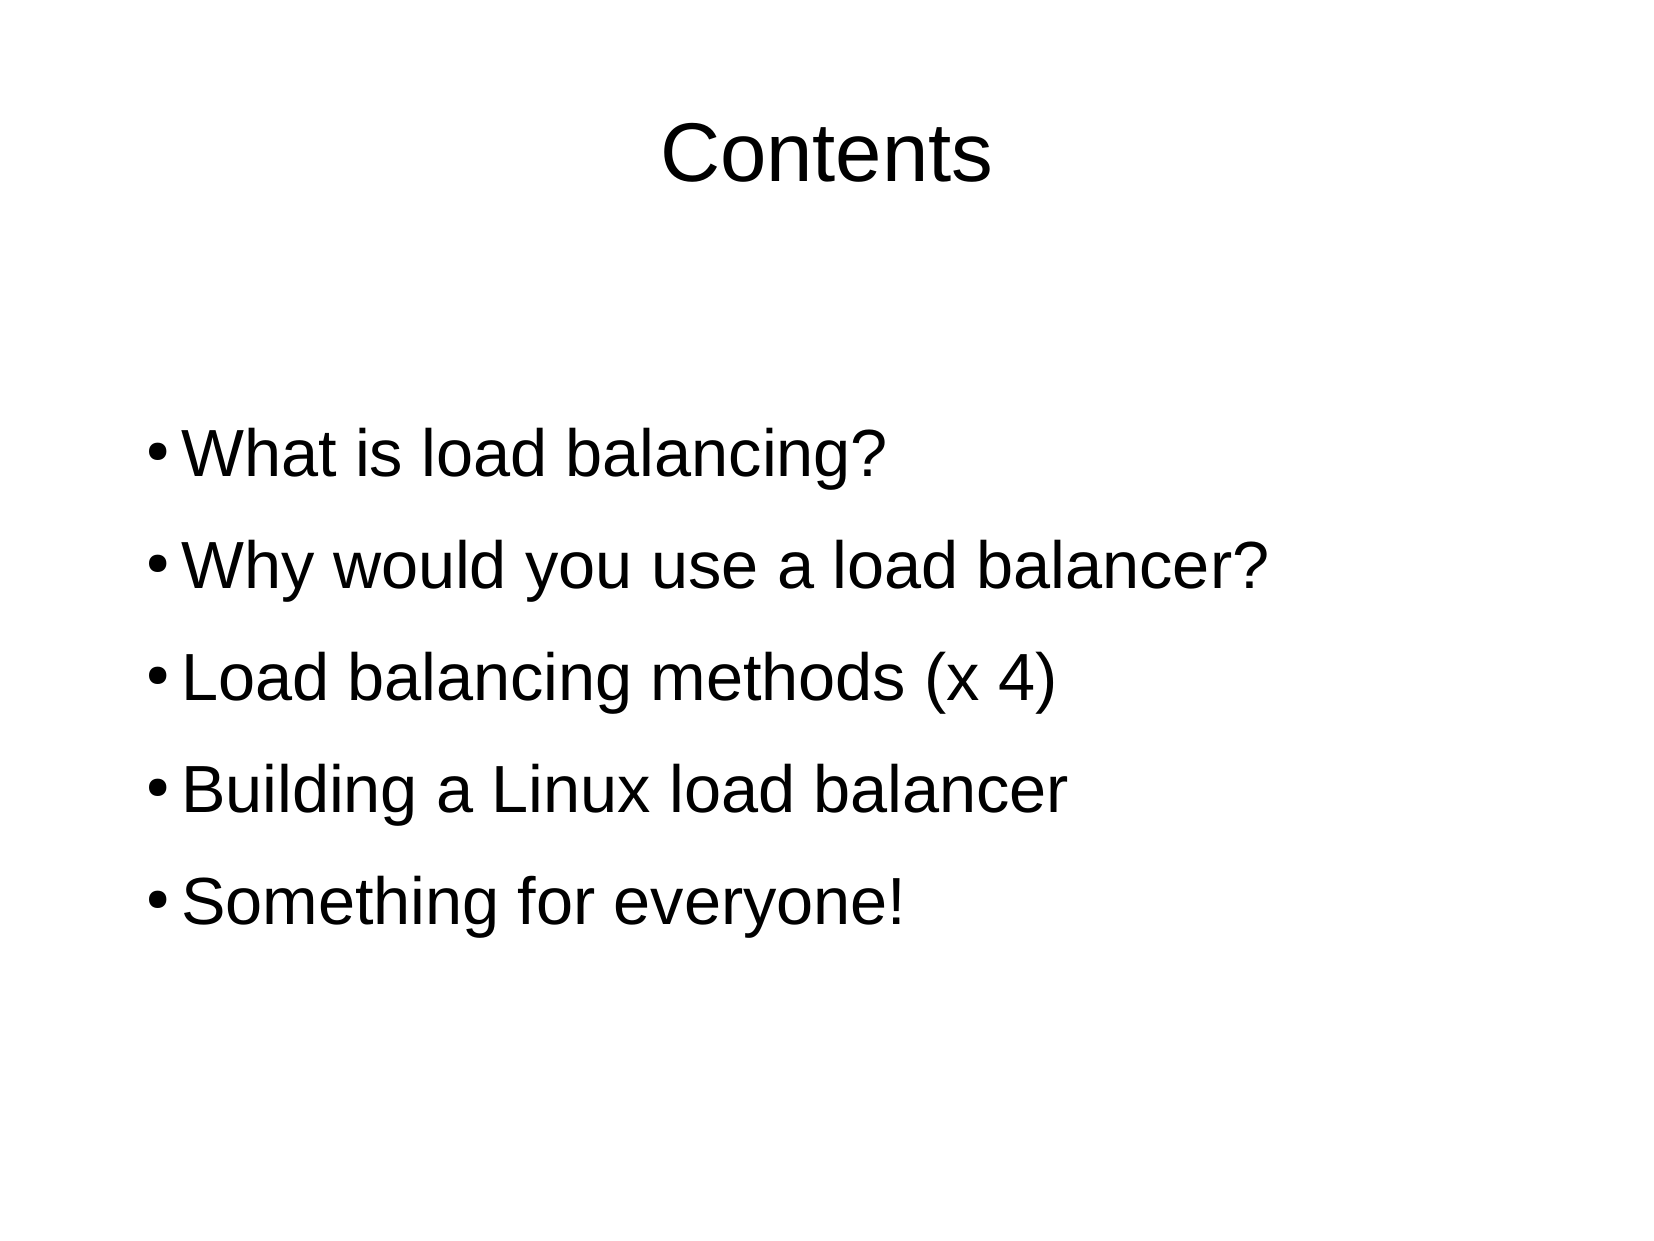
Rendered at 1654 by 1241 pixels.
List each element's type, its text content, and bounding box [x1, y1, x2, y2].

text_box What is load balancing? Why would you use a load balancer? Load balancing methods (x 4) Building a Linux load balancer Something for everyone! [130, 371, 1285, 947]
title Contents [82, 49, 1571, 257]
